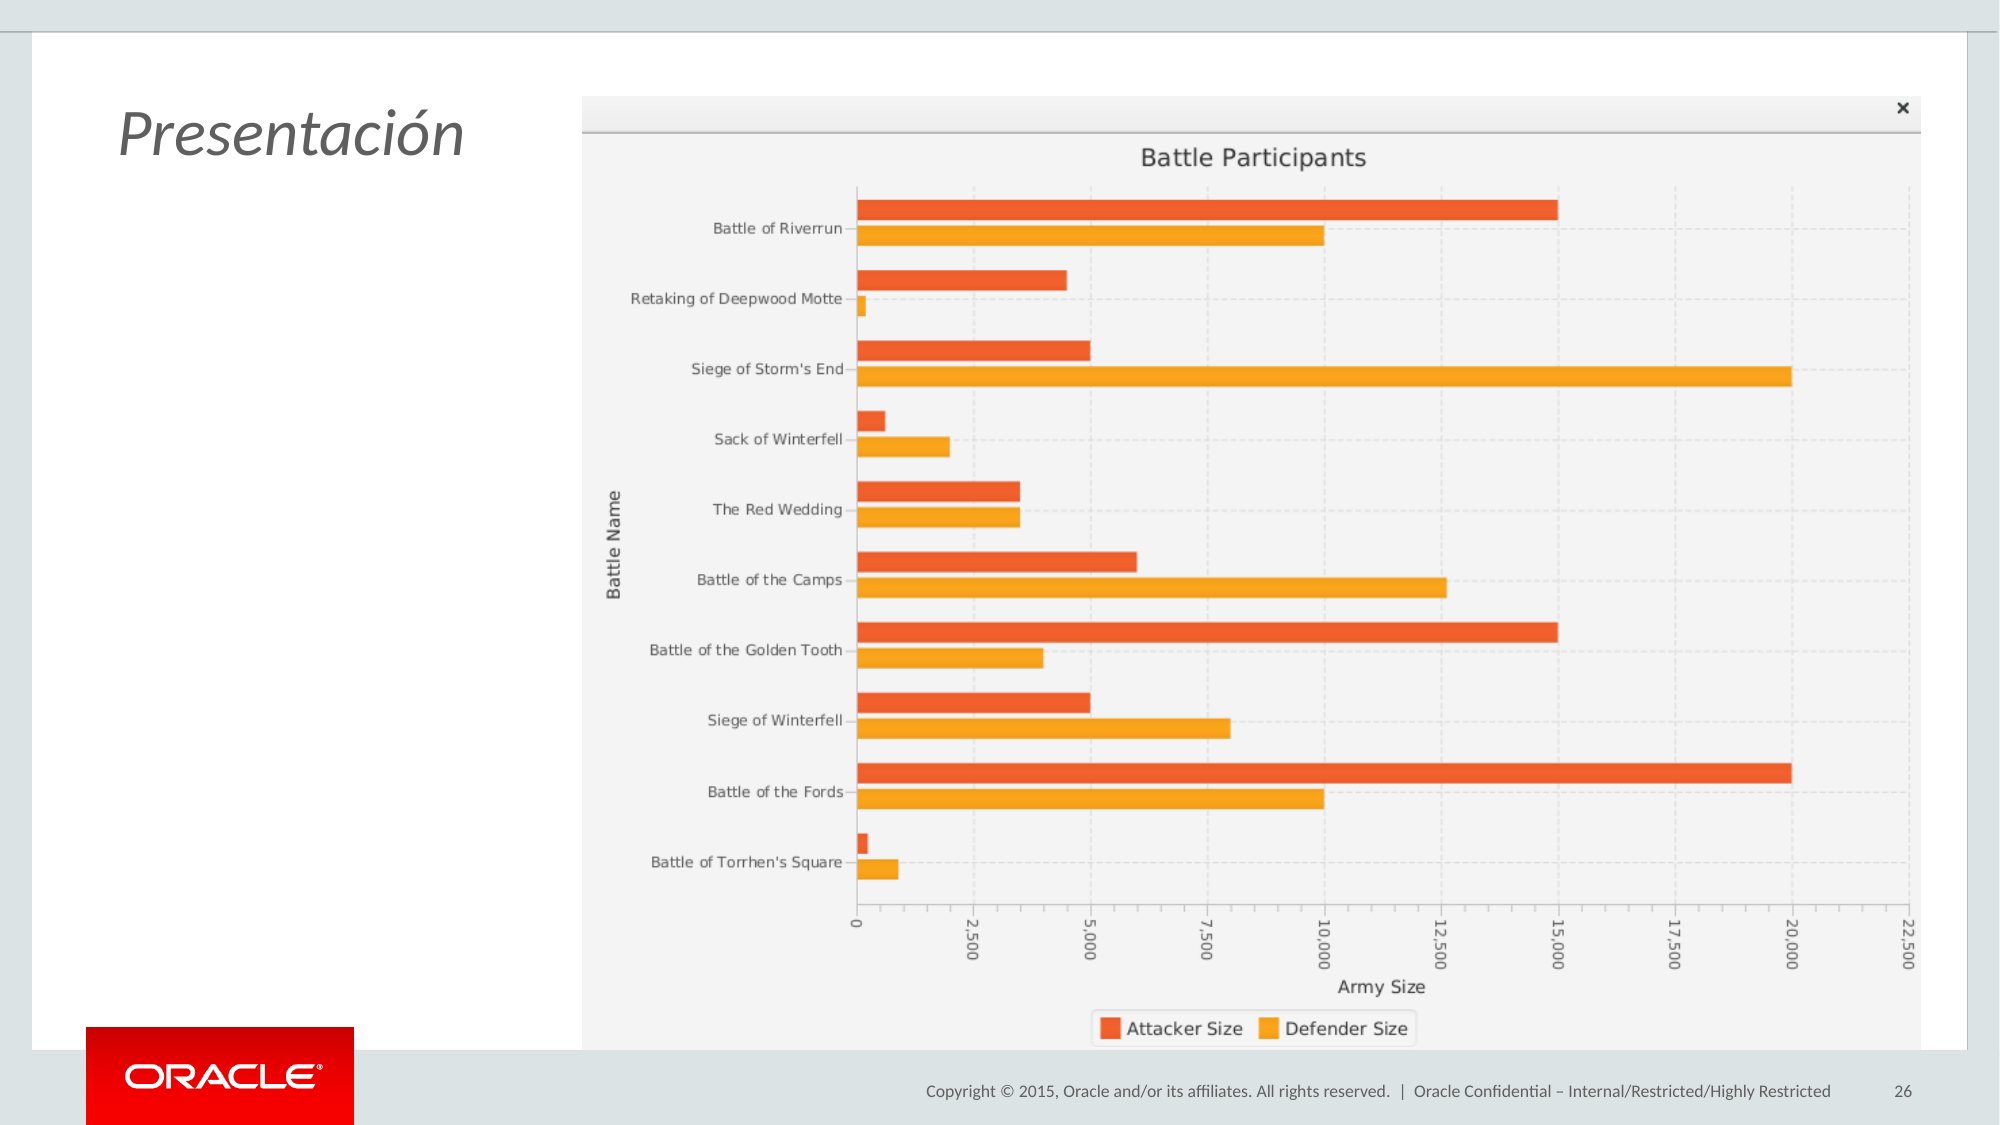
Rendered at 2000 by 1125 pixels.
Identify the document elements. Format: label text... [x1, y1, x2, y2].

footer Oracle Confidential – Internal/Restricted/Highly Restricted [1414, 1075, 1849, 1106]
title Presentación [117, 104, 582, 172]
slide_number <number> [1849, 1075, 1913, 1106]
picture [86, 1027, 354, 1125]
picture [582, 96, 1921, 1051]
